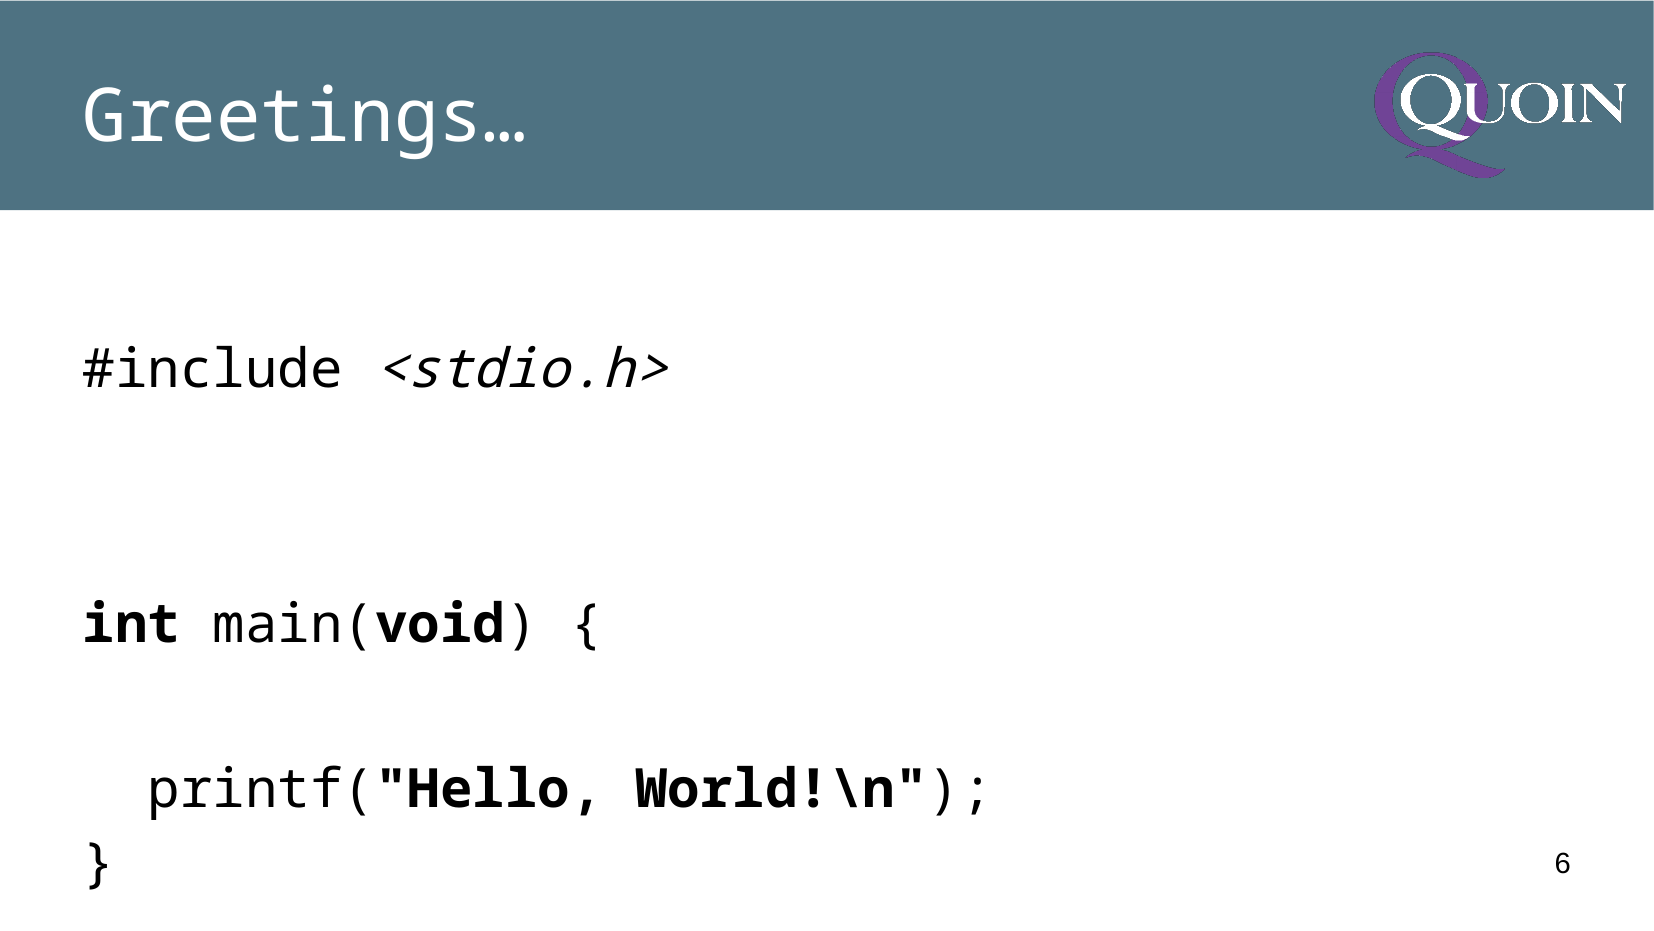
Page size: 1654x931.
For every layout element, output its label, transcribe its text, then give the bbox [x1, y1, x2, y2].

title Greetings… [82, 35, 1235, 189]
picture [1372, 49, 1654, 180]
subtitle #include <stdio.h> int main(void) { printf("Hello, World!\n"); } [82, 255, 1571, 810]
